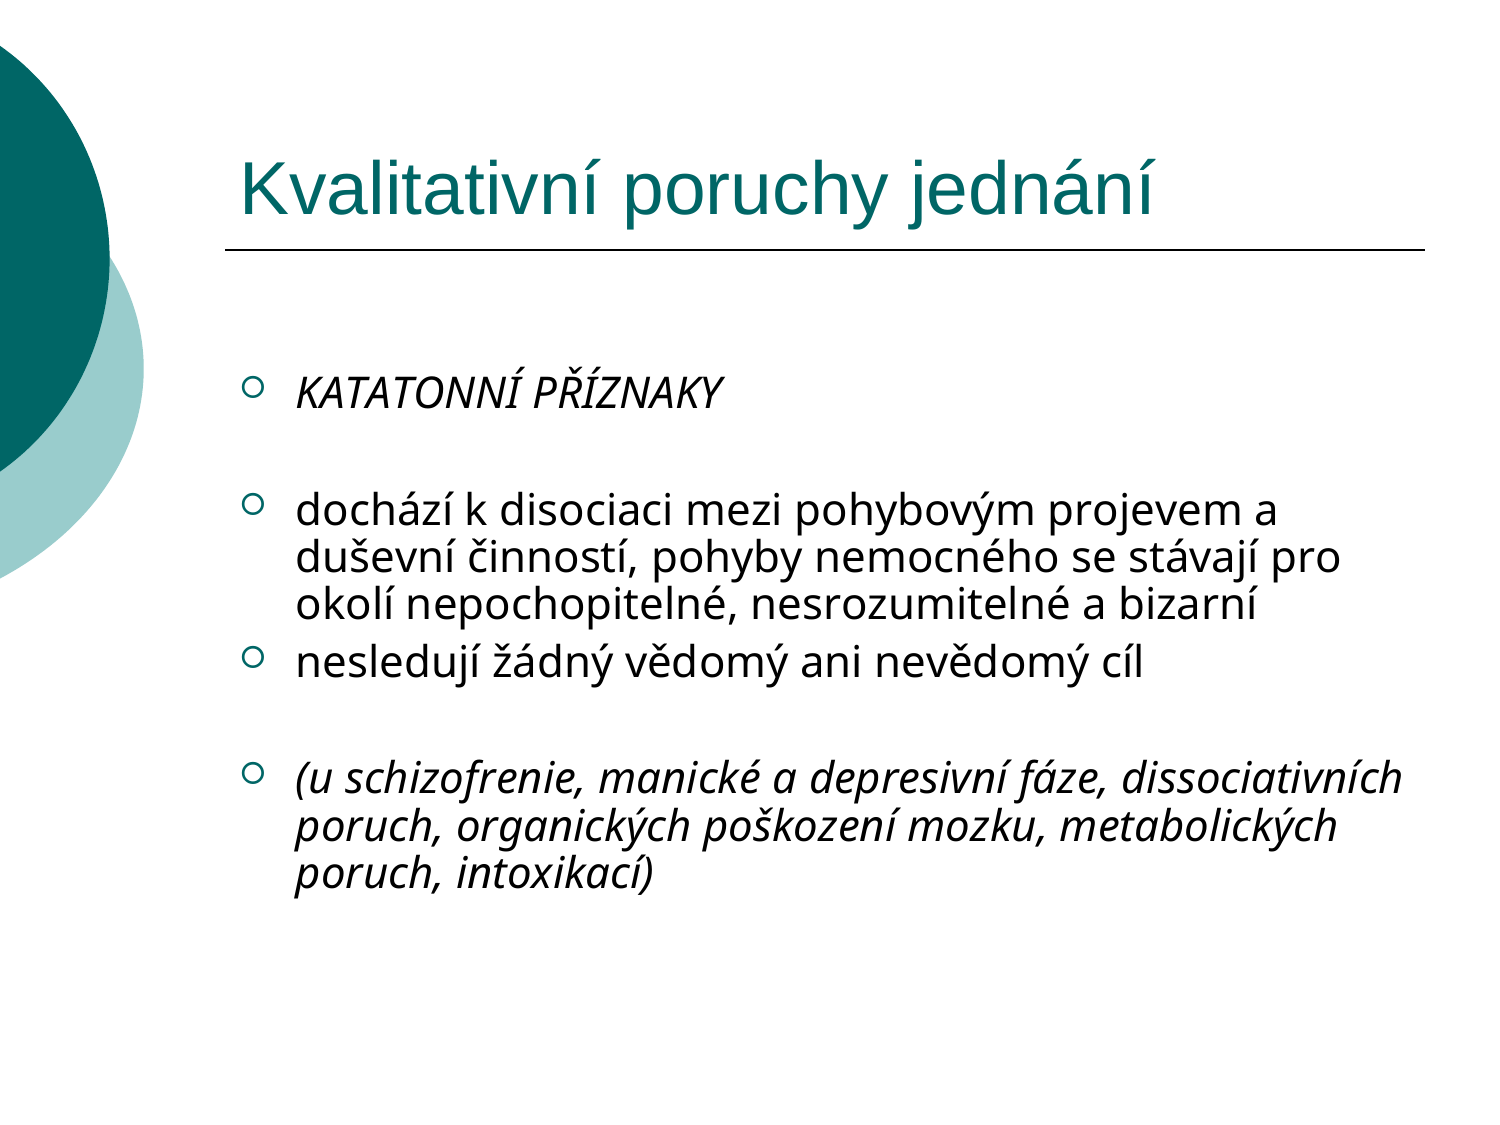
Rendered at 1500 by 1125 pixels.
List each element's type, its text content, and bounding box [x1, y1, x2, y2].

title Kvalitativní poruchy jednání [224, 49, 1425, 237]
list KATATONNÍ PŘÍZNAKY dochází k disociaci mezi pohybovým projevem a duševní činností, pohyby nemocného se stávají pro okolí nepochopitelné, nesrozumitelné a bizarní nesledují žádný vědomý ani nevědomý cíl (u schizofrenie, manické a depresivní fáze, dissociativních poruch, organických poškození mozku, metabolických poruch, intoxikací) [224, 299, 1425, 975]
